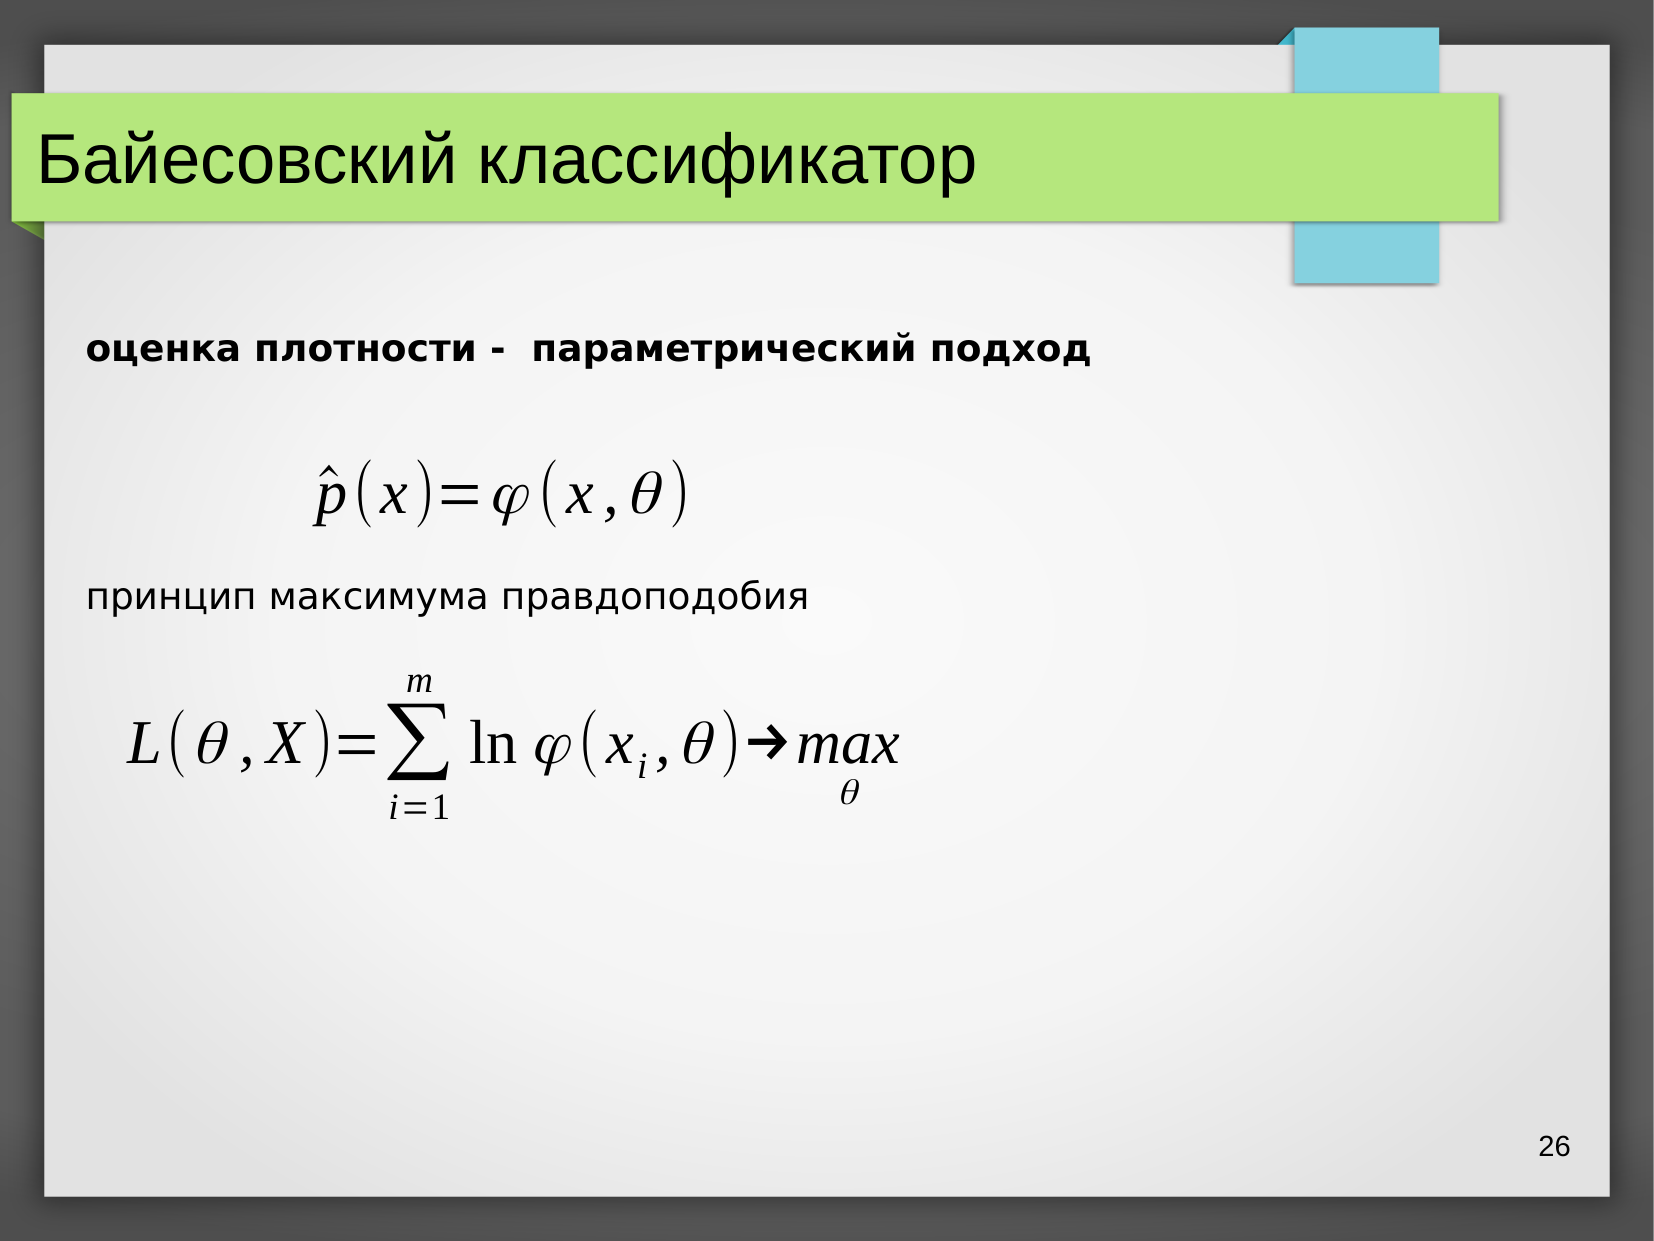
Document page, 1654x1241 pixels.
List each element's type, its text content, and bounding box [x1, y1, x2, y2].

chart [118, 658, 910, 827]
text_box принцип максимума правдоподобия [70, 567, 886, 626]
chart [303, 456, 697, 532]
picture [0, 0, 1654, 1241]
title Байесовский классификатор [35, 118, 1489, 200]
text_box оценка плотности - параметрический подход [70, 318, 1548, 421]
